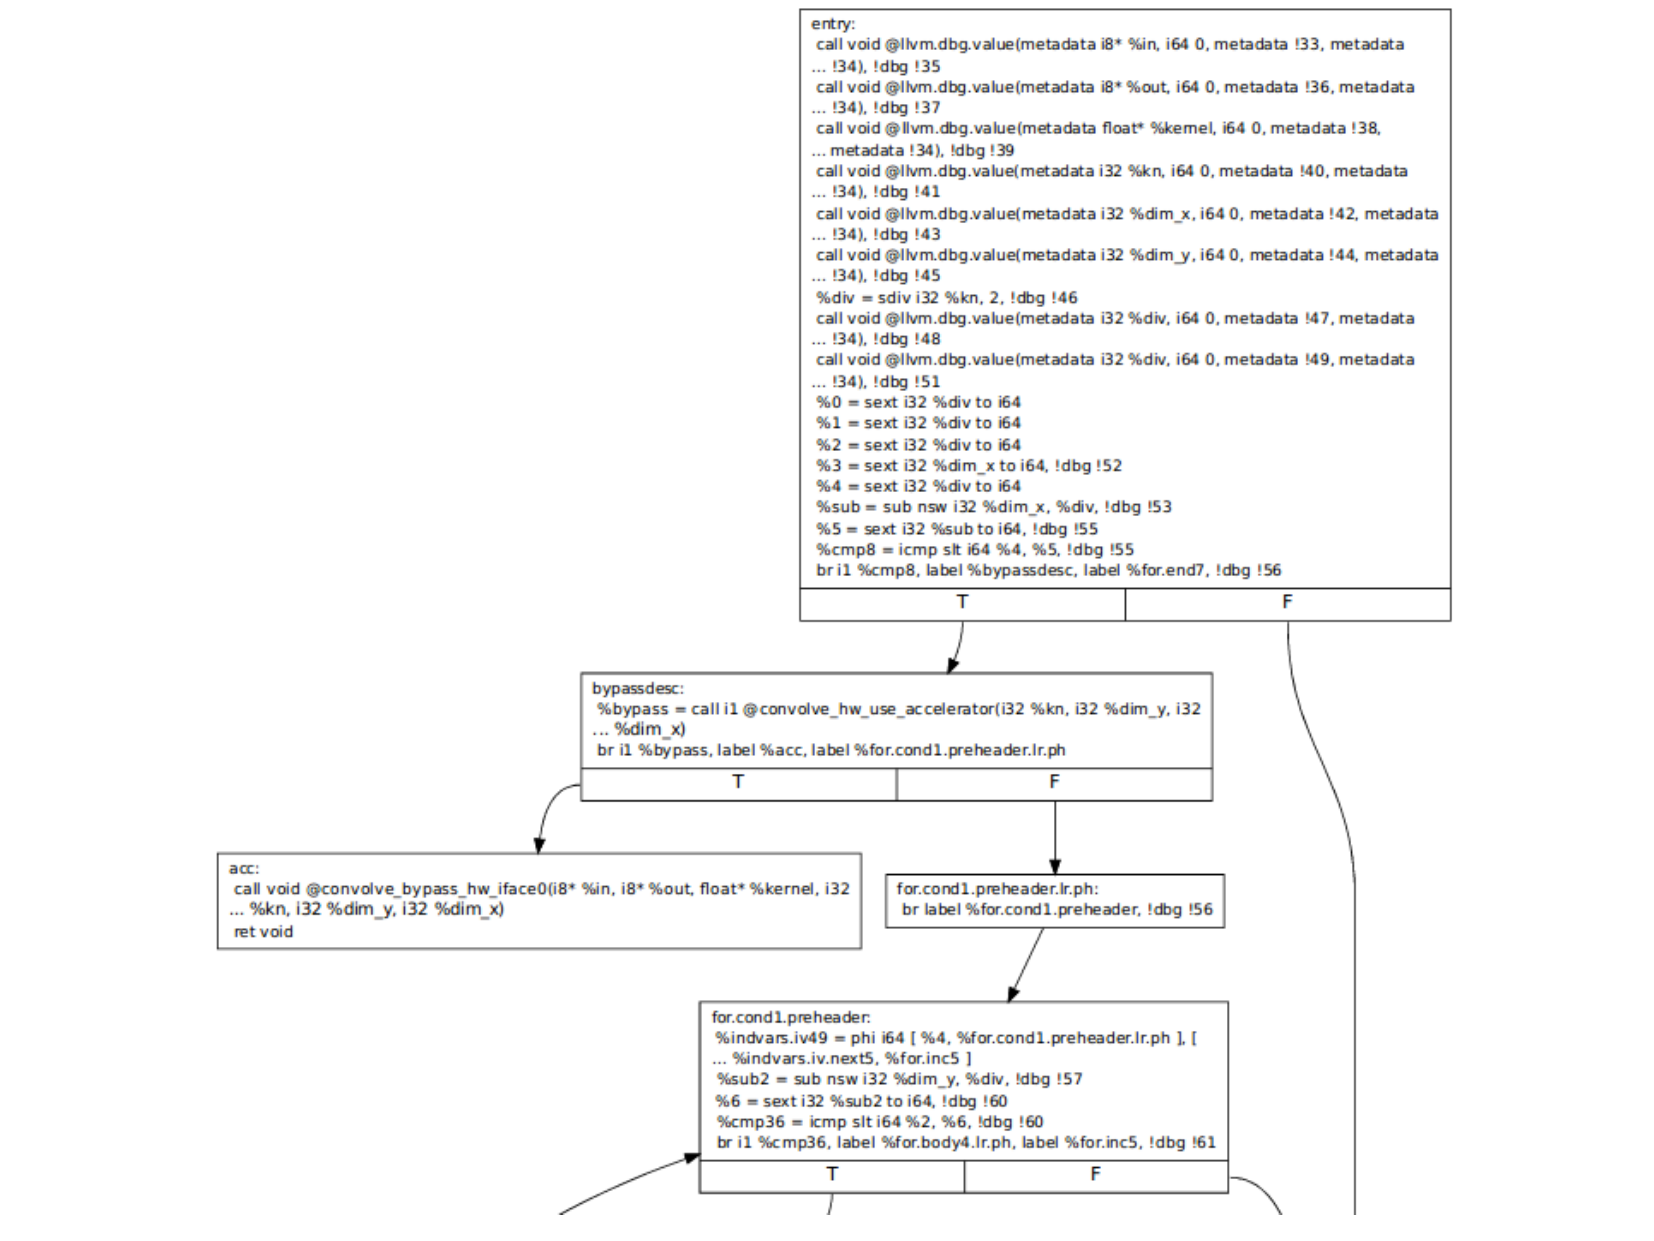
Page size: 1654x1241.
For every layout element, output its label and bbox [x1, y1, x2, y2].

picture [195, 2, 1536, 1216]
